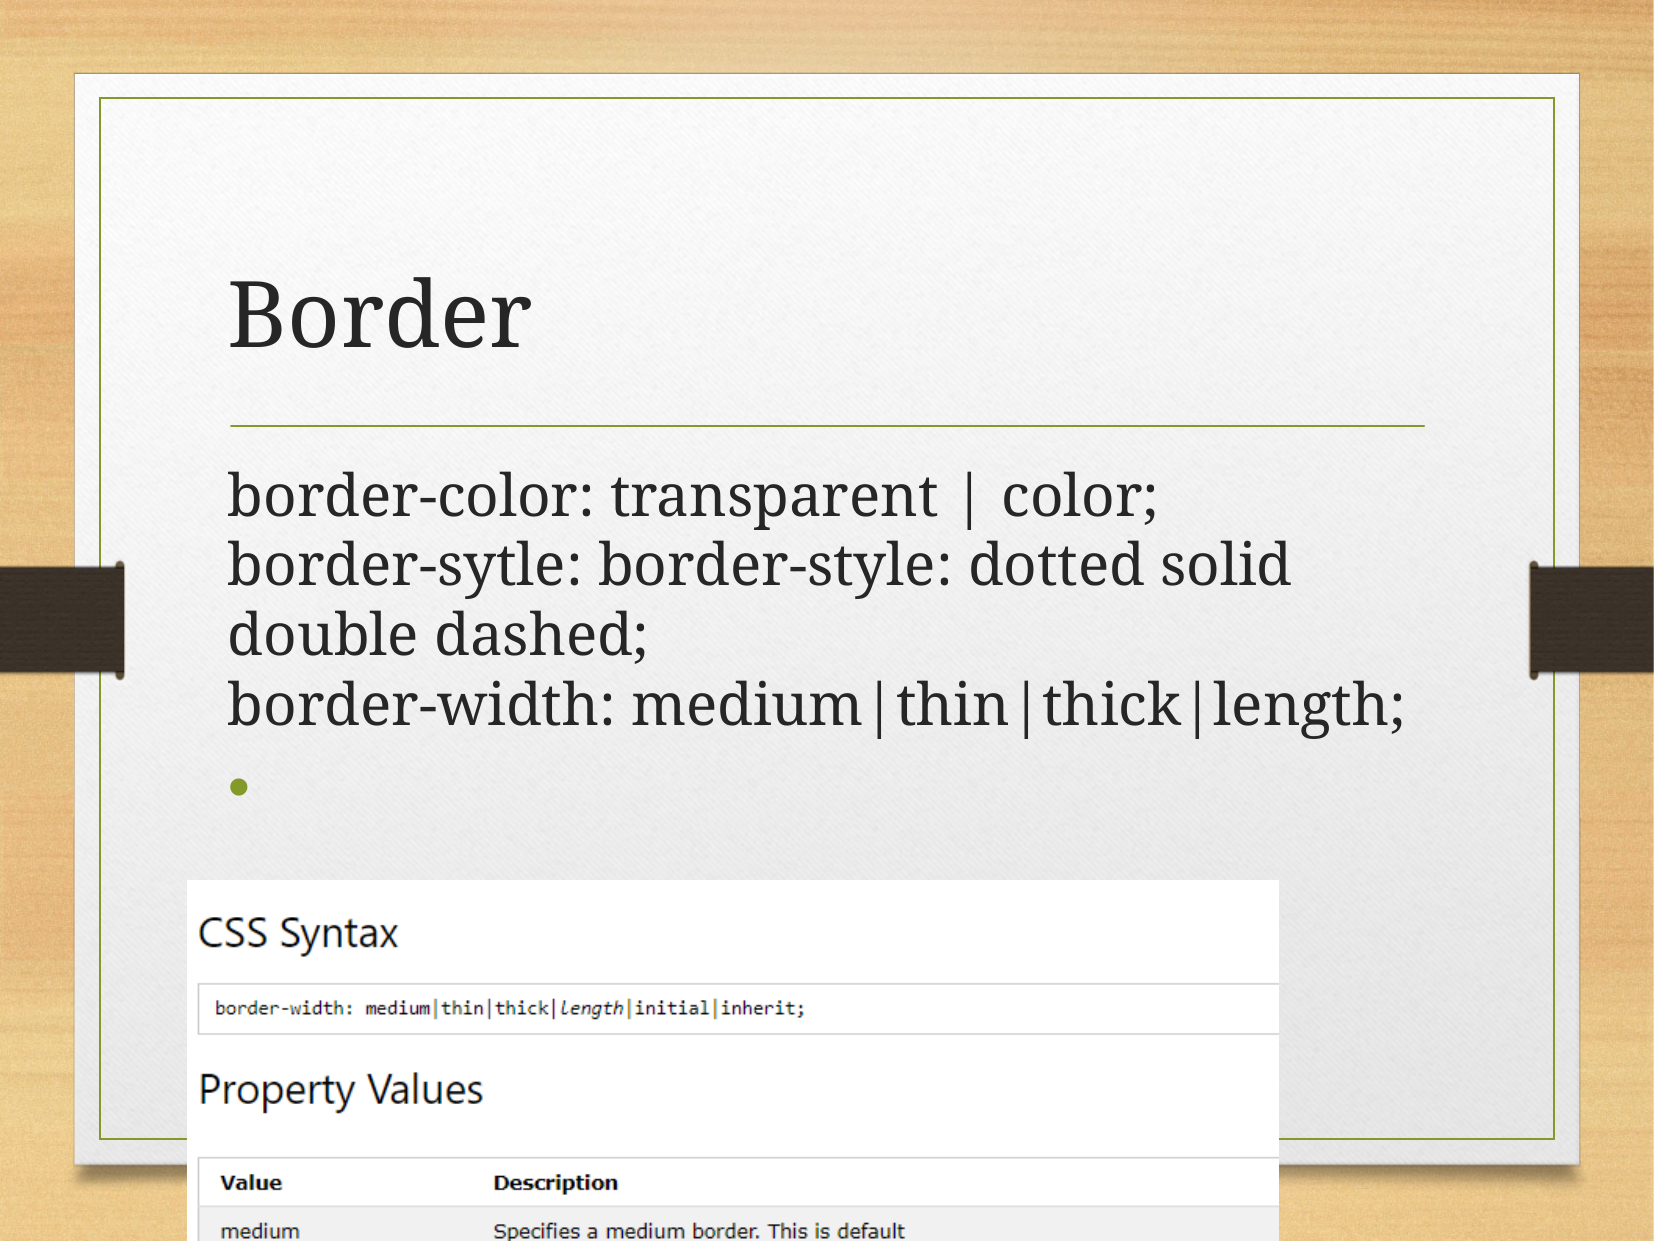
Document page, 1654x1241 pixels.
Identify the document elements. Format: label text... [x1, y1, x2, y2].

title Border [212, 165, 1443, 402]
list border-color: transparent | color; border-sytle: border-style: dotted solid double dashed; border-width: medium|thin|thick|length; [212, 450, 1443, 1074]
picture [187, 880, 1279, 1241]
